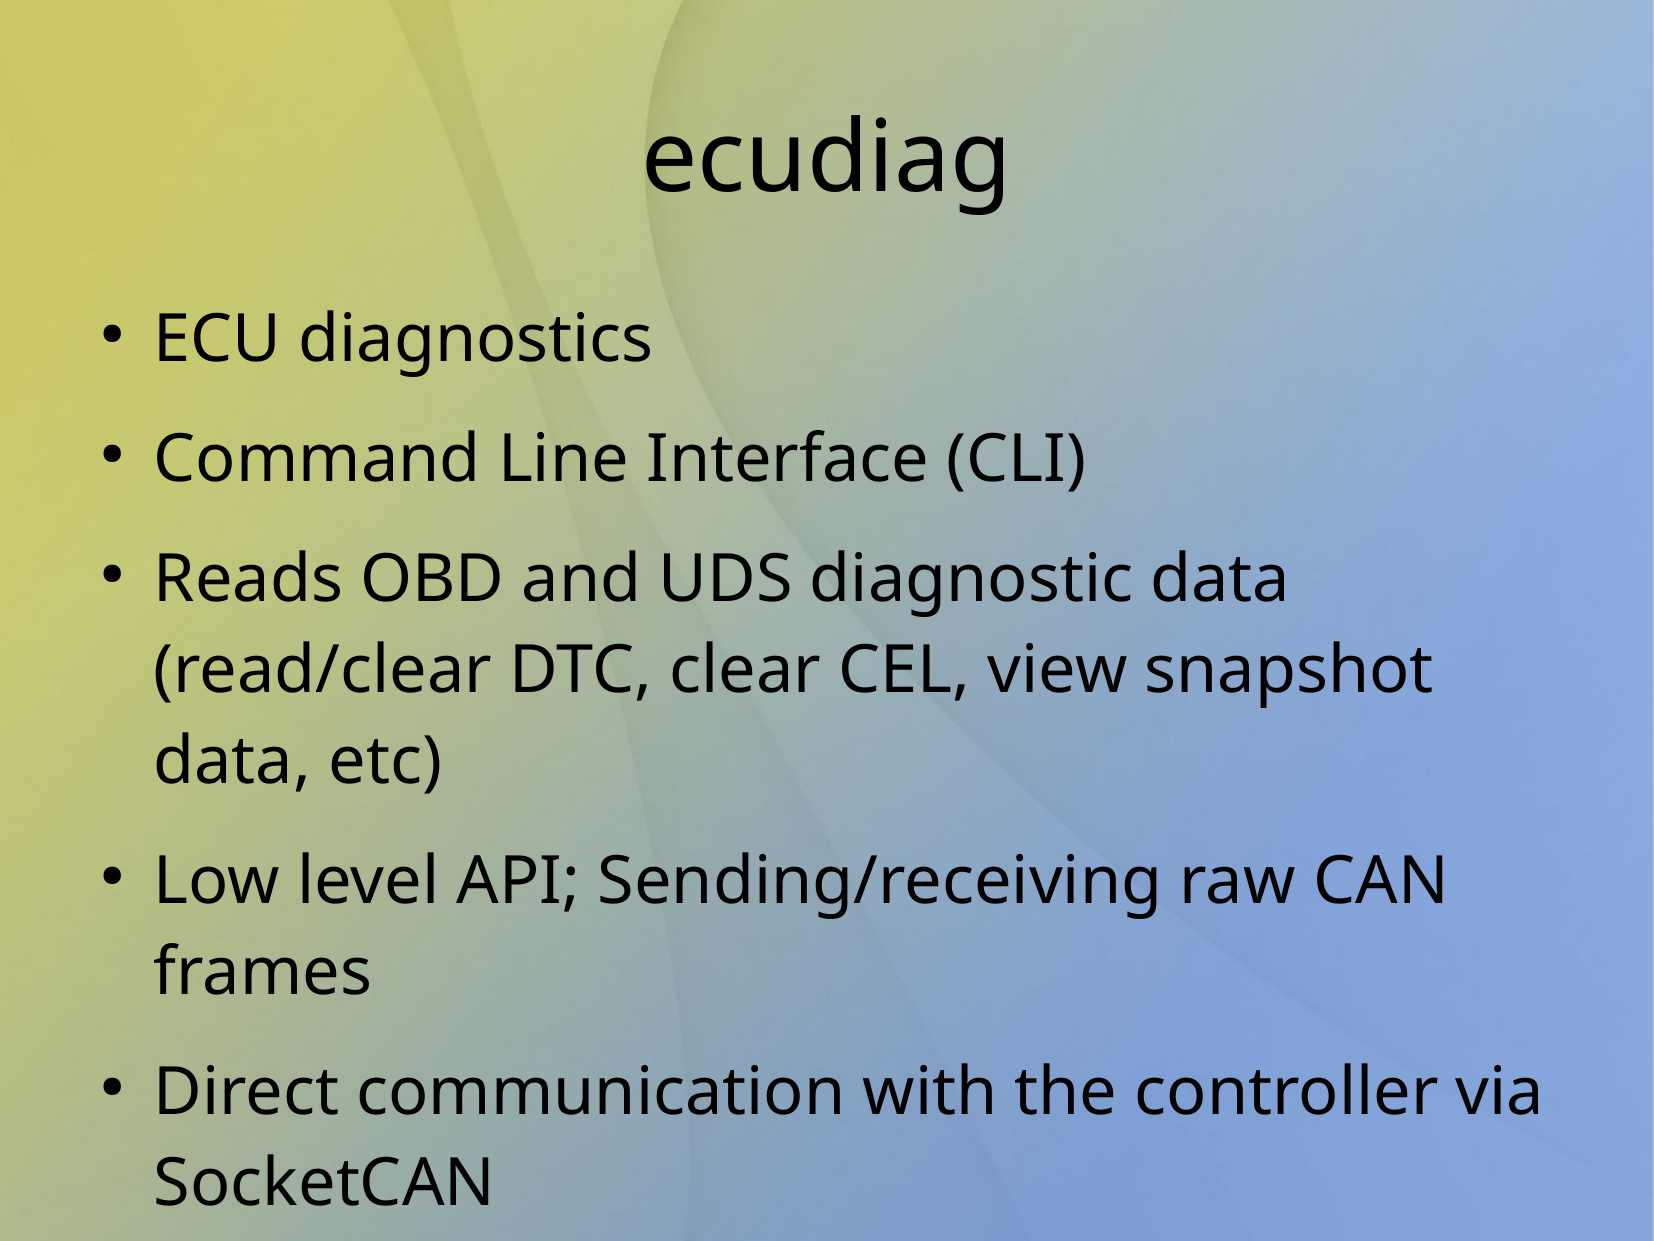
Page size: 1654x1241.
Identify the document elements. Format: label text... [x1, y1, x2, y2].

picture [0, 0, 1654, 1241]
list ECU diagnostics Command Line Interface (CLI) Reads OBD and UDS diagnostic data (read/clear DTC, clear CEL, view snapshot data, etc) Low level API; Sending/receiving raw CAN frames Direct communication with the controller via SocketCAN [82, 290, 1571, 1142]
title ecudiag [82, 49, 1571, 257]
